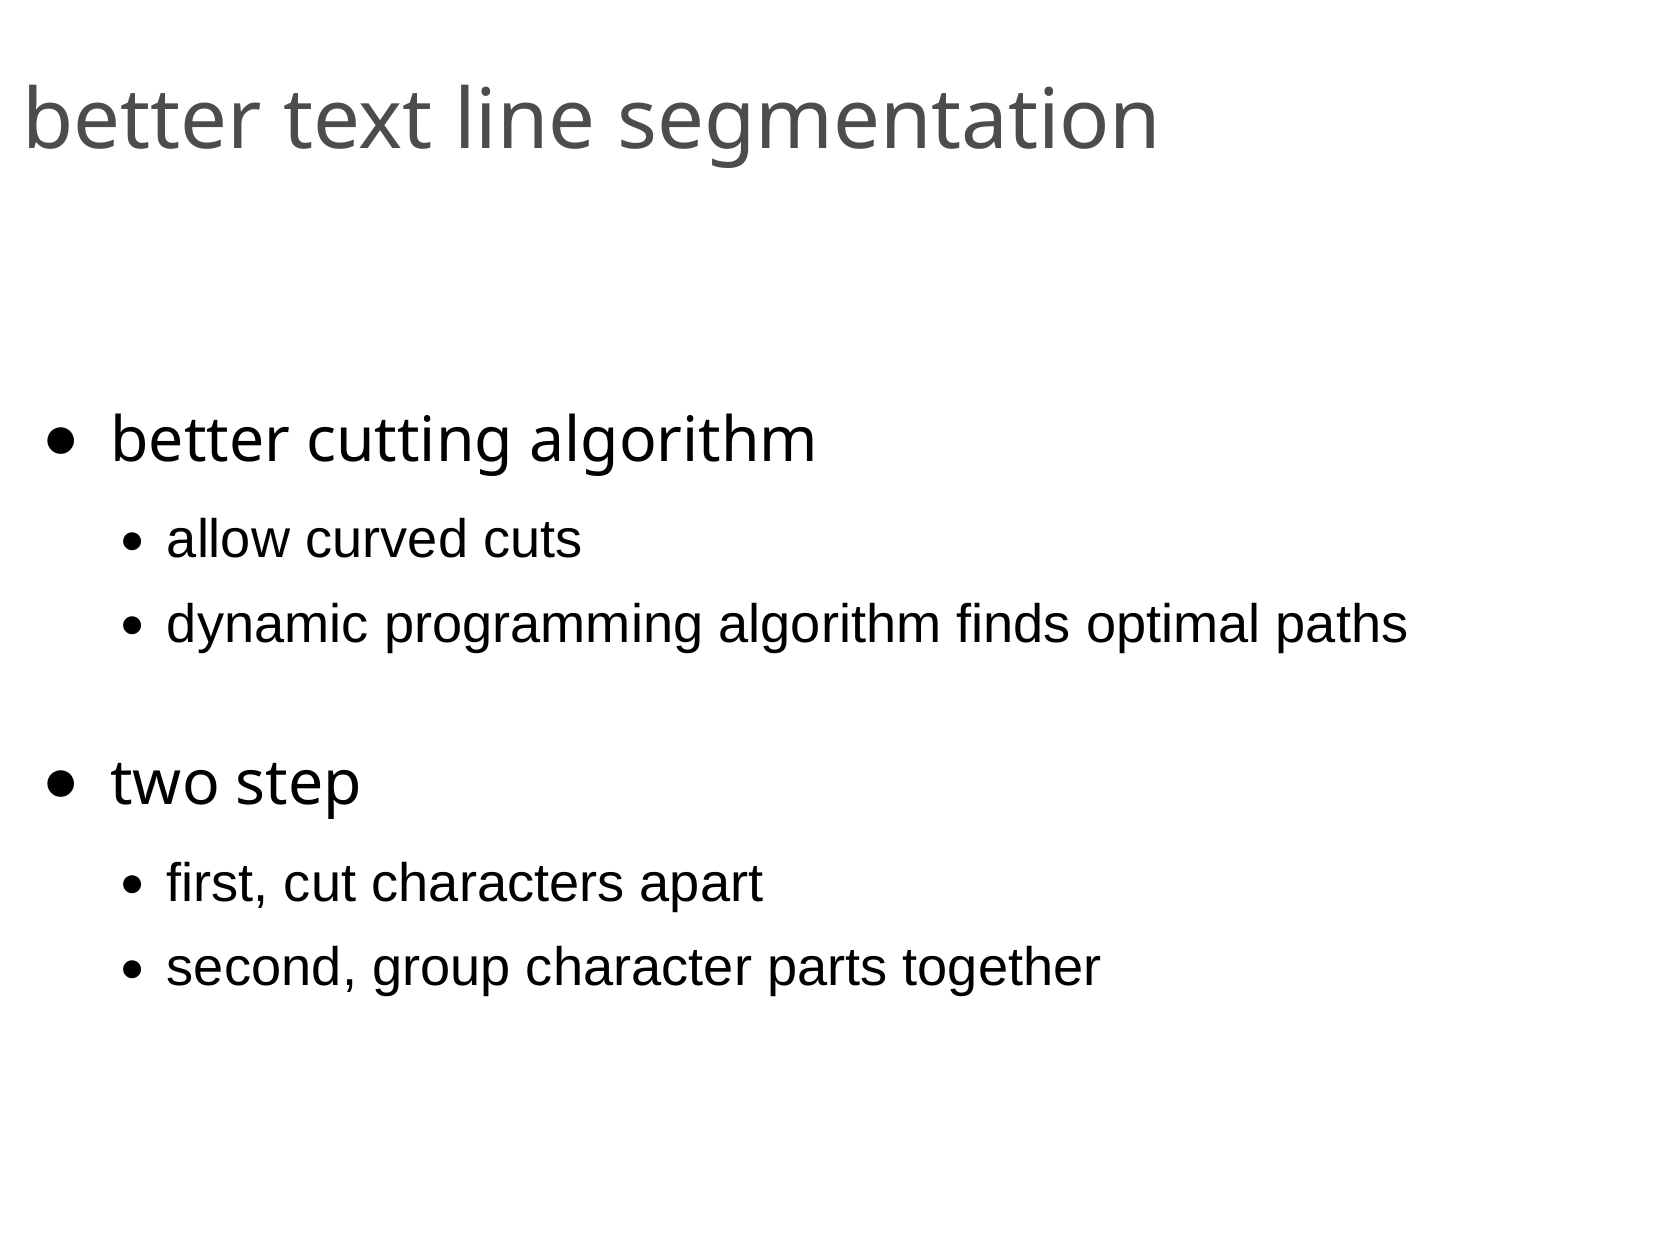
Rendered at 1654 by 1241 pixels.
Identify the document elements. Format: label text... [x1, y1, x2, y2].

list better cutting algorithm allow curved cuts dynamic programming algorithm finds optimal paths two step first, cut characters apart second, group character parts together [25, 233, 1654, 1158]
title better text line segmentation [22, 19, 1654, 213]
